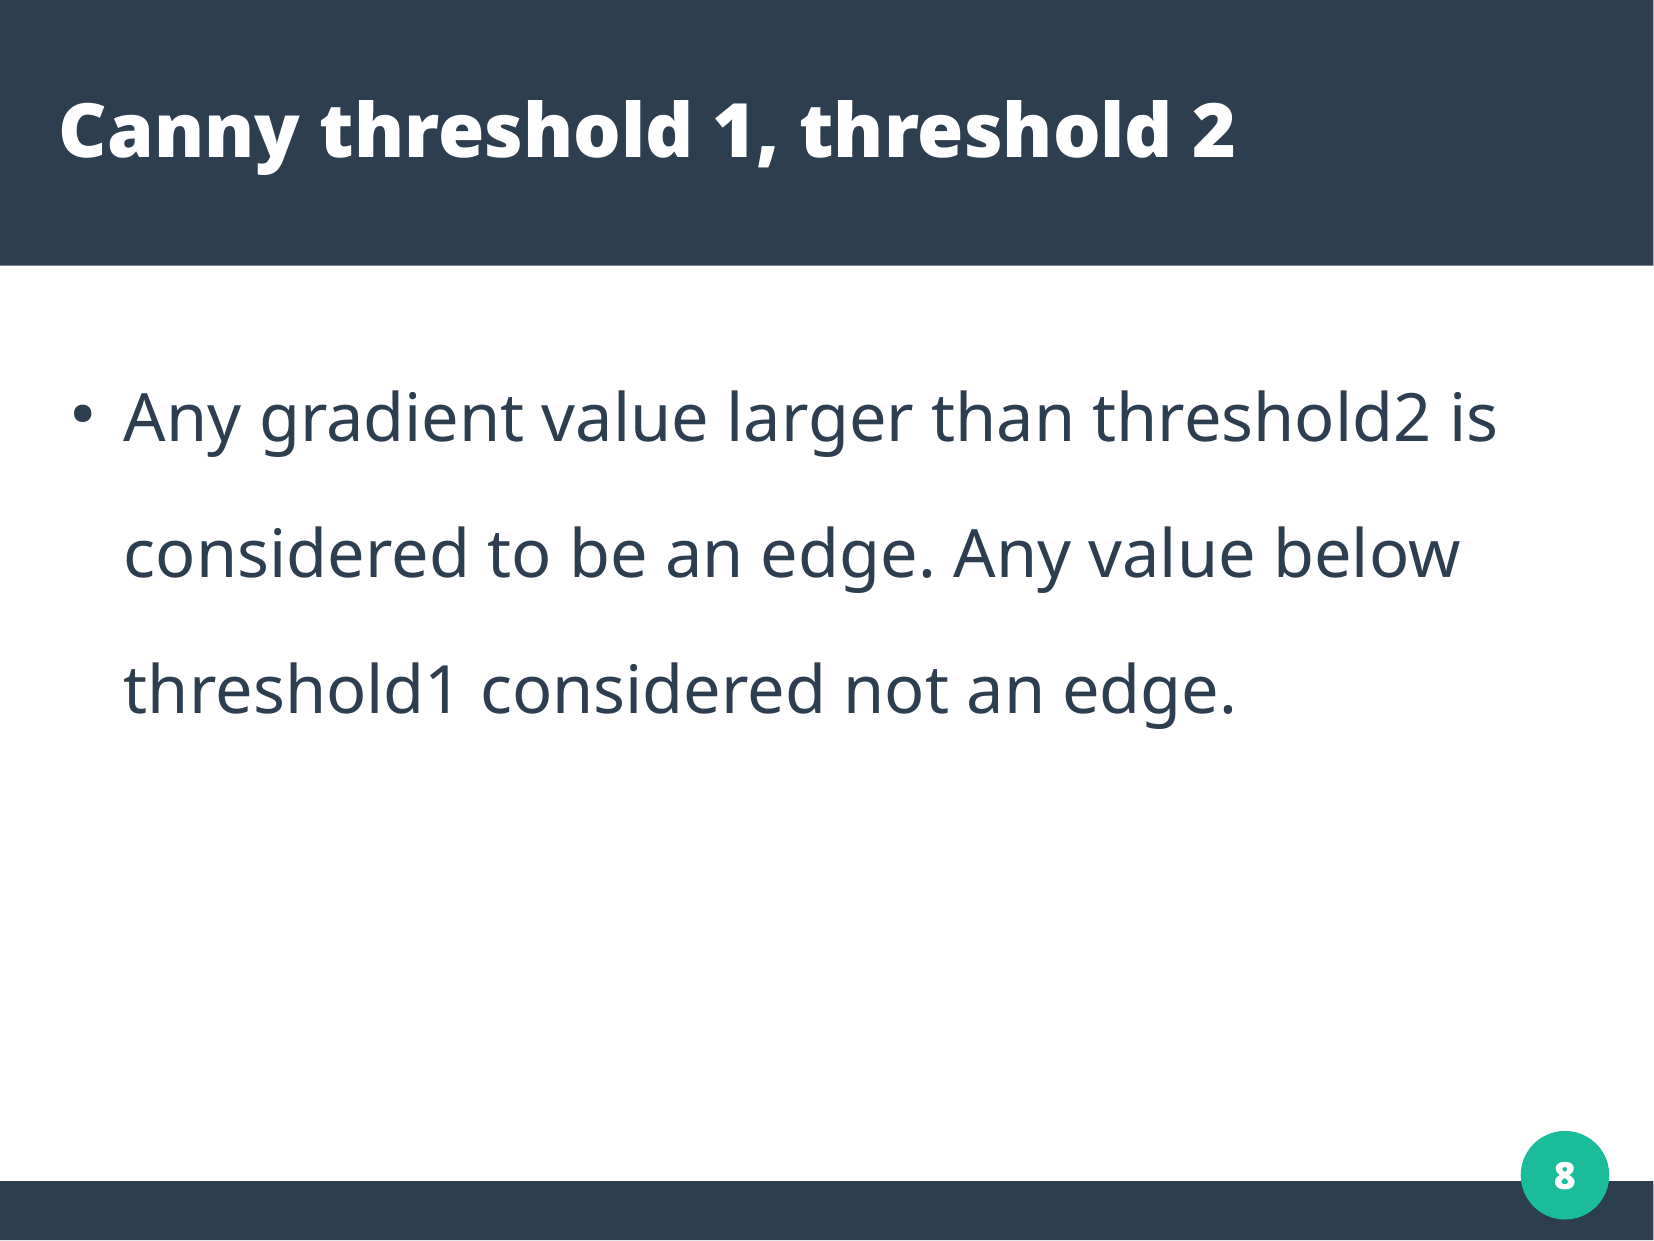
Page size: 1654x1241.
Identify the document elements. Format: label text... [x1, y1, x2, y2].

list Any gradient value larger than threshold2 is considered to be an edge. Any value below threshold1 considered not an edge. [53, 324, 1589, 1152]
title Canny threshold 1, threshold 2 [59, 49, 1595, 207]
